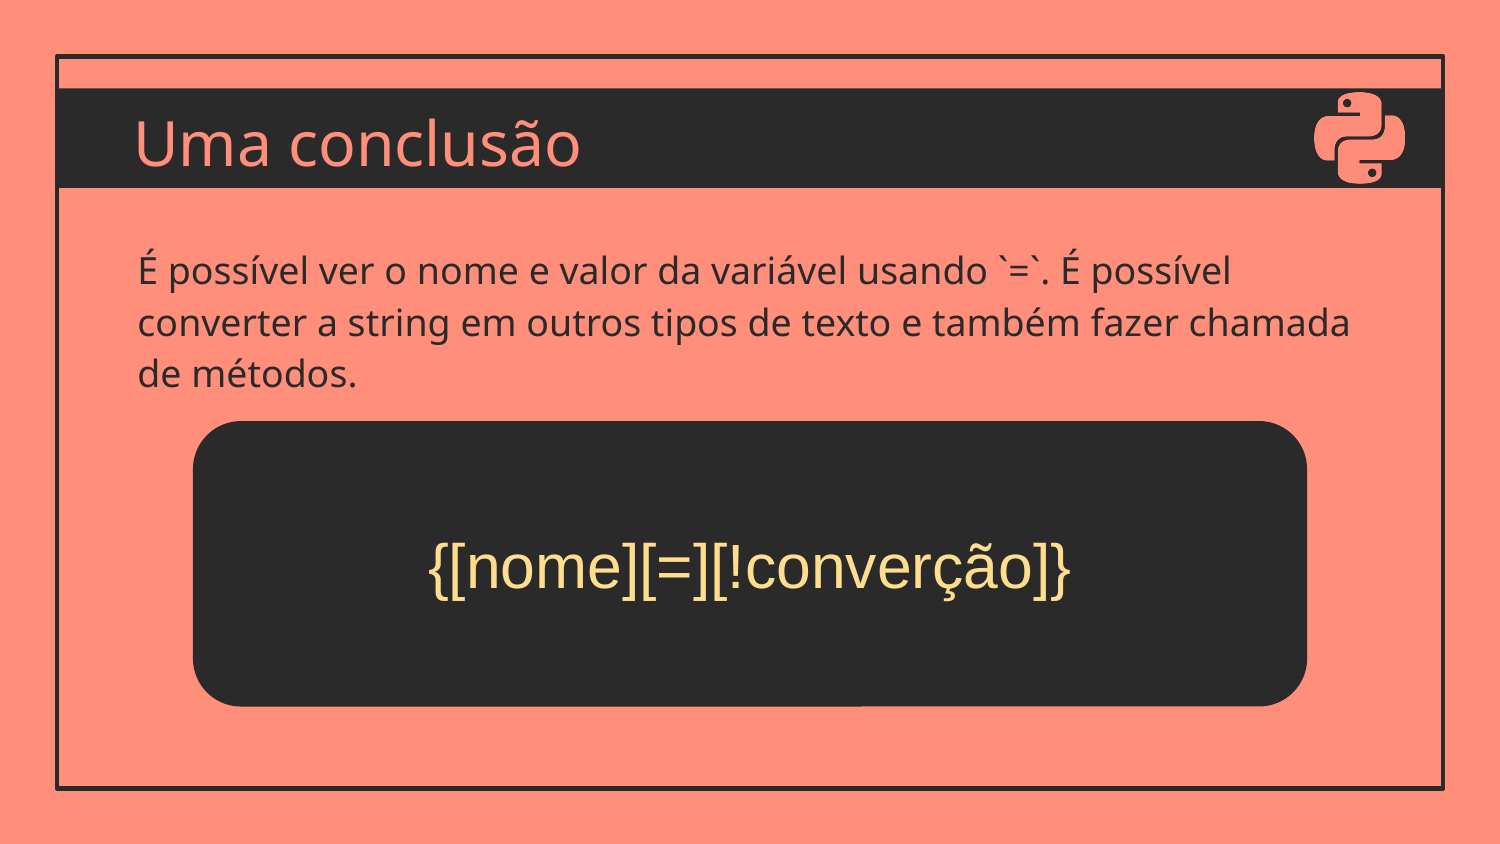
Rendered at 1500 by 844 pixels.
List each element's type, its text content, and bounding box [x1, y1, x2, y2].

picture [1314, 92, 1405, 184]
text_box {[nome][=][!converção]} [193, 421, 1307, 706]
list É possível ver o nome e valor da variável usando `=`. É possível converter a string em outros tipos de texto e também fazer chamada de métodos. [122, 225, 1378, 747]
title Uma conclusão [118, 88, 1142, 188]
